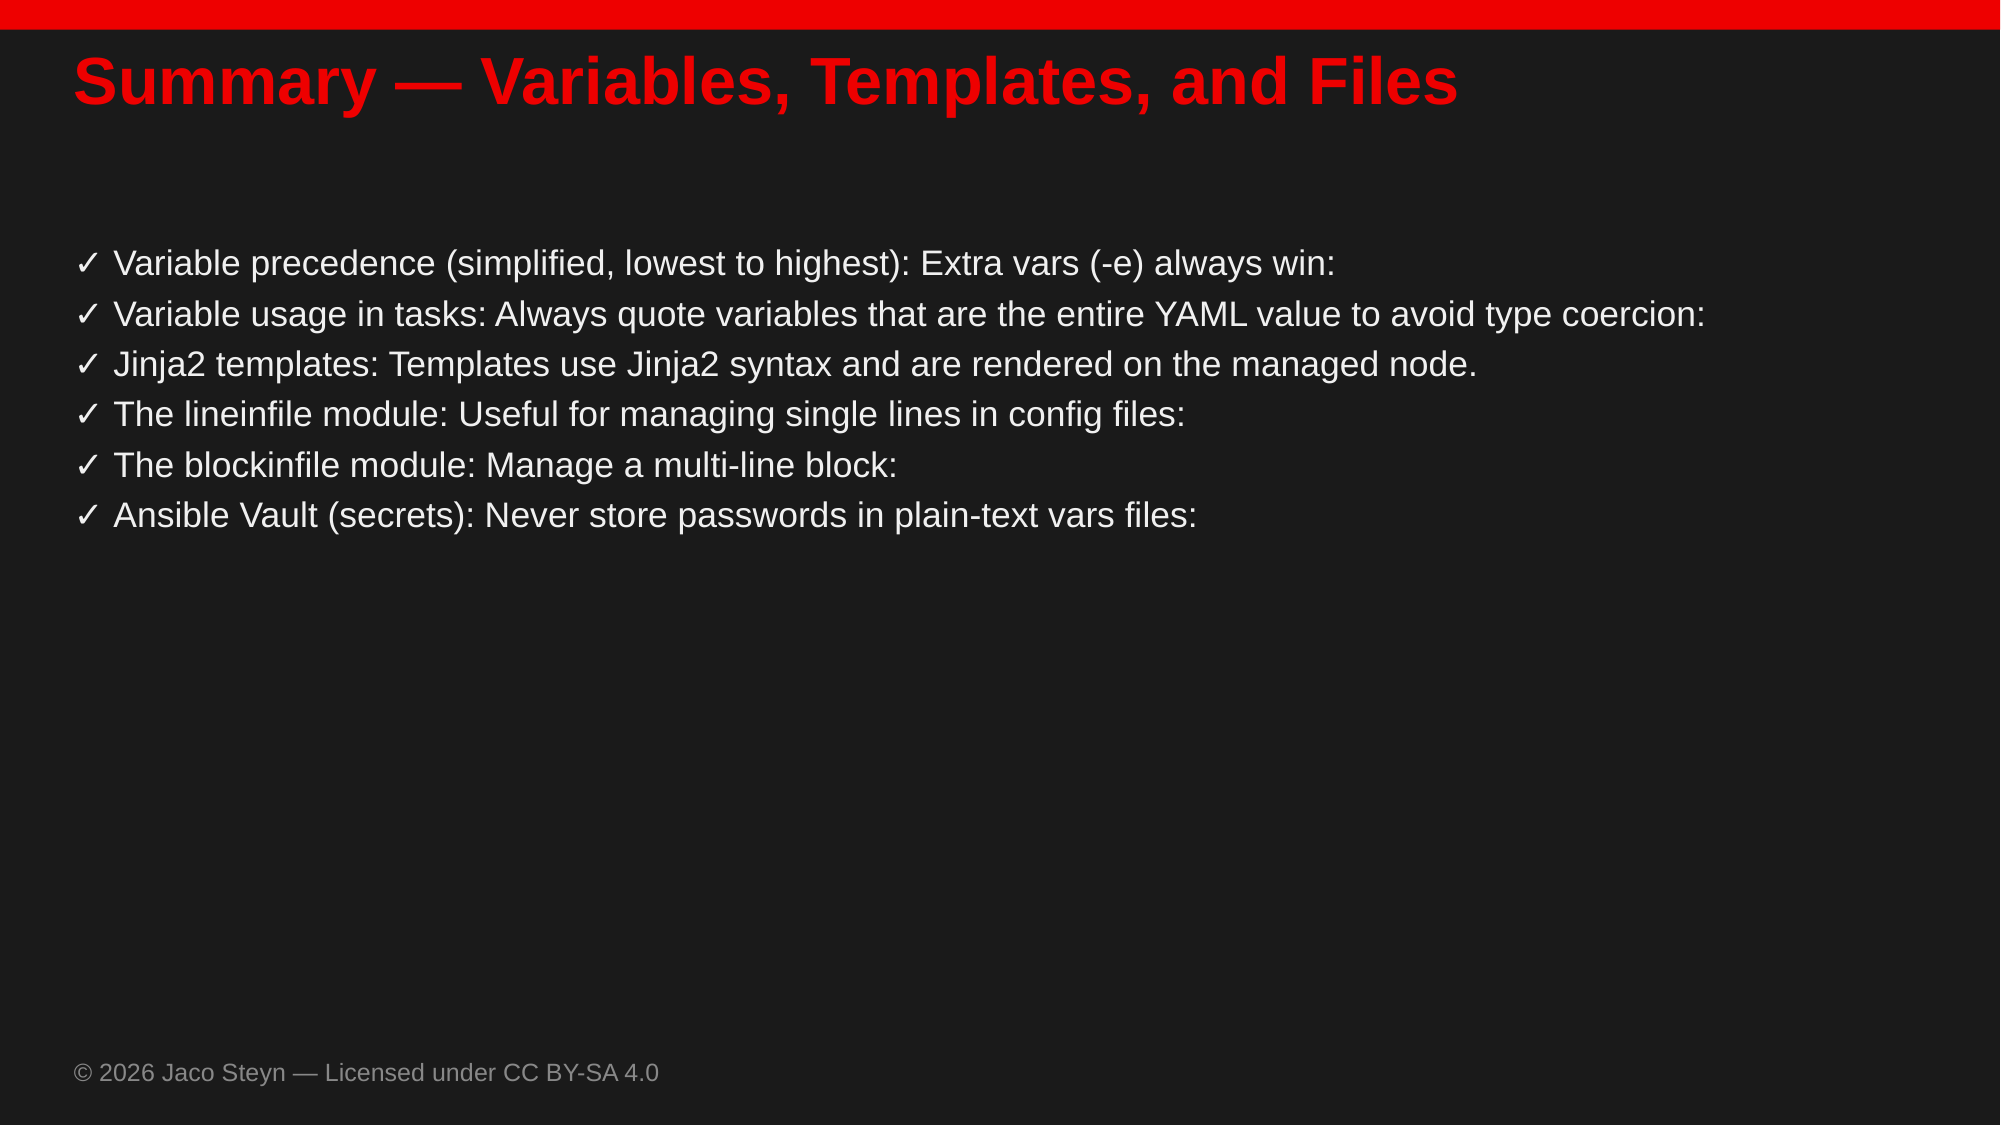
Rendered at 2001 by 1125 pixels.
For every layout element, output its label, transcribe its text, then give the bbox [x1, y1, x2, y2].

text_box Summary — Variables, Templates, and Files [59, 36, 1942, 208]
text_box ✓ Variable precedence (simplified, lowest to highest): Extra vars (-e) always win: ✓ Variable usage in tasks: Always quote variables that are the entire YAML value to avoid type coercion: ✓ Jinja2 templates: Templates use Jinja2 syntax and are rendered on the managed node. ✓ The lineinfile module: Useful for managing single lines in config files: ✓ The blockinfile module: Manage a multi-line block: ✓ Ansible Vault (secrets): Never store passwords in plain-text vars files: [59, 236, 1942, 1037]
text_box [0, 0, 2001, 30]
text_box © 2026 Jaco Steyn — Licensed under CC BY-SA 4.0 [59, 1051, 1942, 1093]
